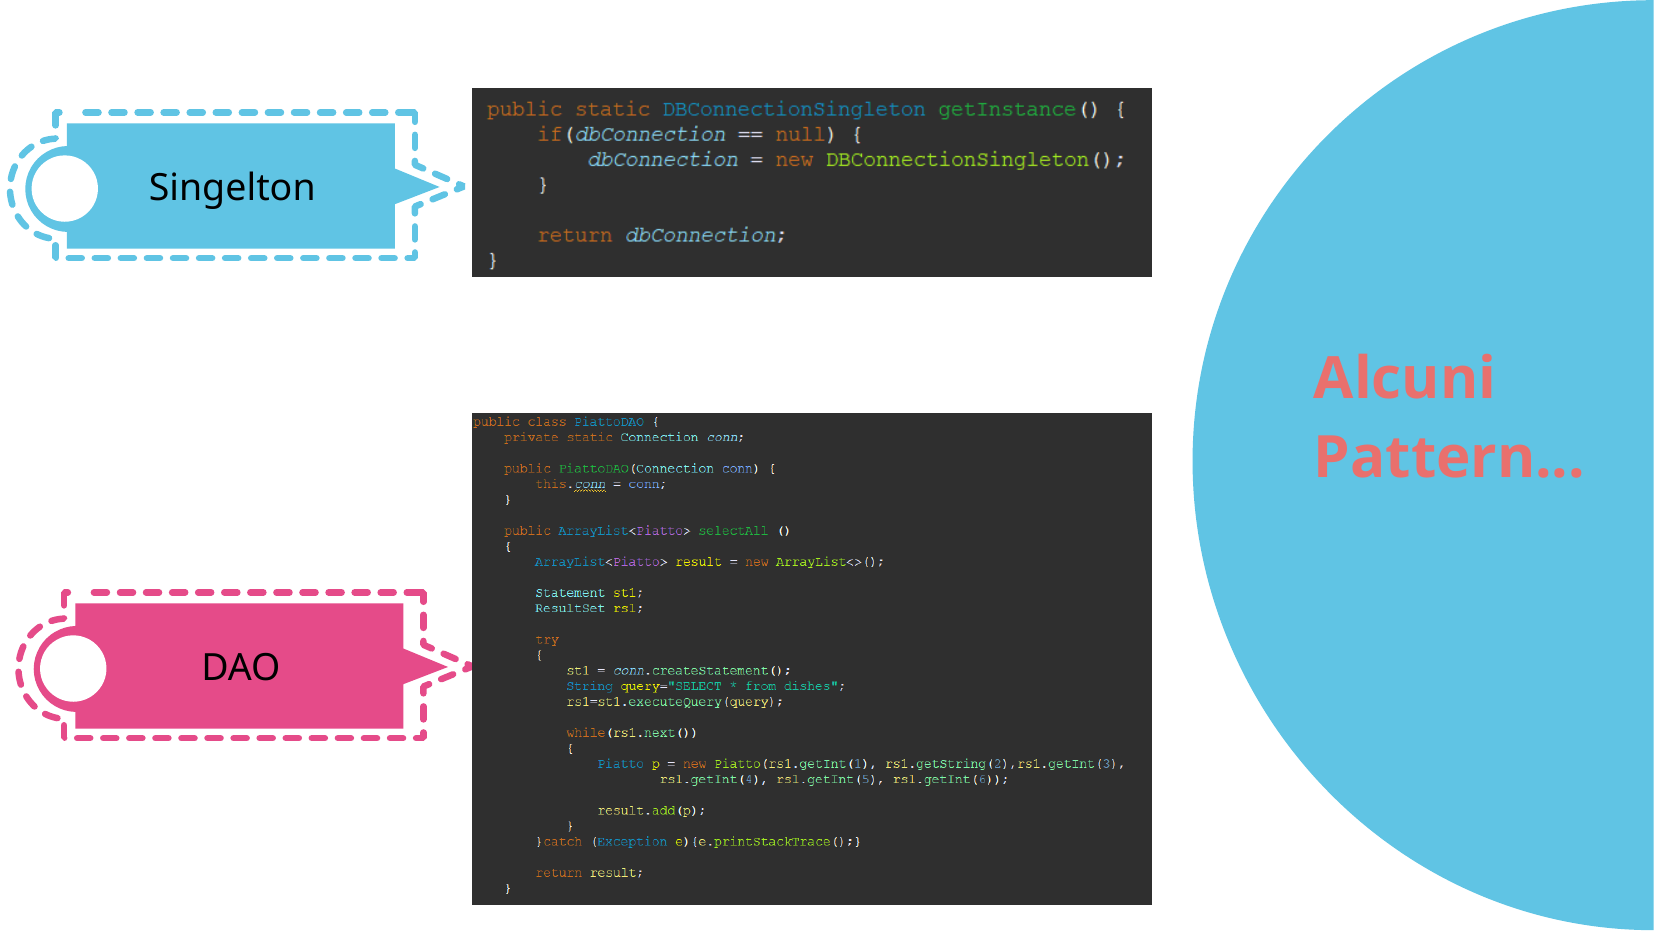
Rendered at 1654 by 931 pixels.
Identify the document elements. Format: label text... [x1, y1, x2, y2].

picture [472, 413, 1152, 905]
text_box DAO [33, 603, 449, 729]
text_box Singelton [25, 123, 440, 249]
text_box [31, 155, 98, 222]
text_box [40, 635, 107, 702]
text_box Alcuni Pattern... [1299, 328, 1600, 502]
picture [472, 88, 1152, 277]
